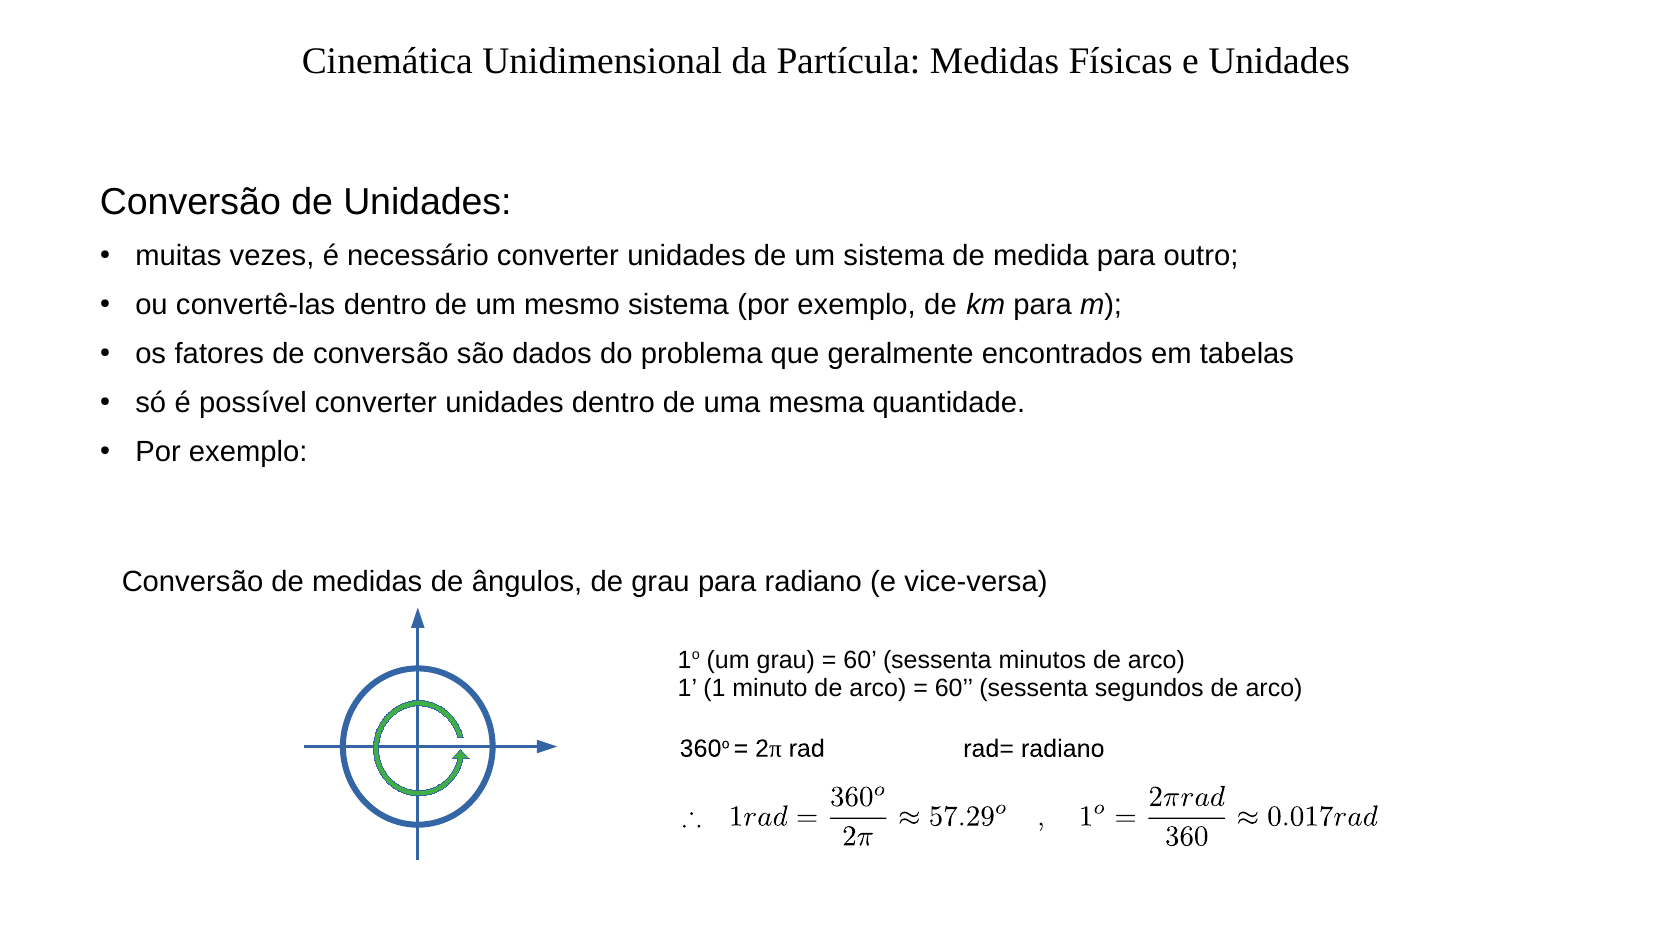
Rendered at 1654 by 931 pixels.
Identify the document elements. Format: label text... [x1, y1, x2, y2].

text_box [811, 738, 824, 757]
text_box [1078, 743, 1089, 757]
text_box Cinemática Unidimensional da Partícula: Medidas Físicas e Unidades [287, 12, 1367, 90]
text_box [972, 743, 986, 758]
text_box [1022, 743, 1029, 757]
text_box Conversão de Unidades: muitas vezes, é necessário converter unidades de um sistema de medida para outro; ou convertê-las dentro de um mesmo sistema (por exemplo, de km para m); os fatores de conversão são dados do problema que geralmente encontrados em tabelas só é possível converter unidades dentro de uma mesma quantidade. Por exemplo: [85, 152, 1311, 476]
text_box [790, 743, 797, 757]
text_box [1063, 743, 1077, 758]
text_box [964, 743, 972, 757]
picture [681, 785, 1378, 847]
text_box [986, 738, 998, 758]
text_box [769, 745, 782, 757]
text_box [680, 739, 693, 757]
text_box [708, 739, 721, 757]
text_box [756, 739, 768, 757]
text_box [1030, 738, 1056, 758]
text_box [694, 739, 707, 757]
text_box [722, 740, 730, 749]
text_box [373, 700, 470, 796]
text_box Conversão de medidas de ângulos, de grau para radiano (e vice-versa) [107, 557, 1072, 606]
text_box [797, 743, 811, 757]
text_box [1091, 743, 1104, 758]
text_box 1o (um grau) = 60’ (sessenta minutos de arco) 1’ (1 minuto de arco) = 60’’ (sessenta segundos de arco) [663, 638, 1319, 709]
